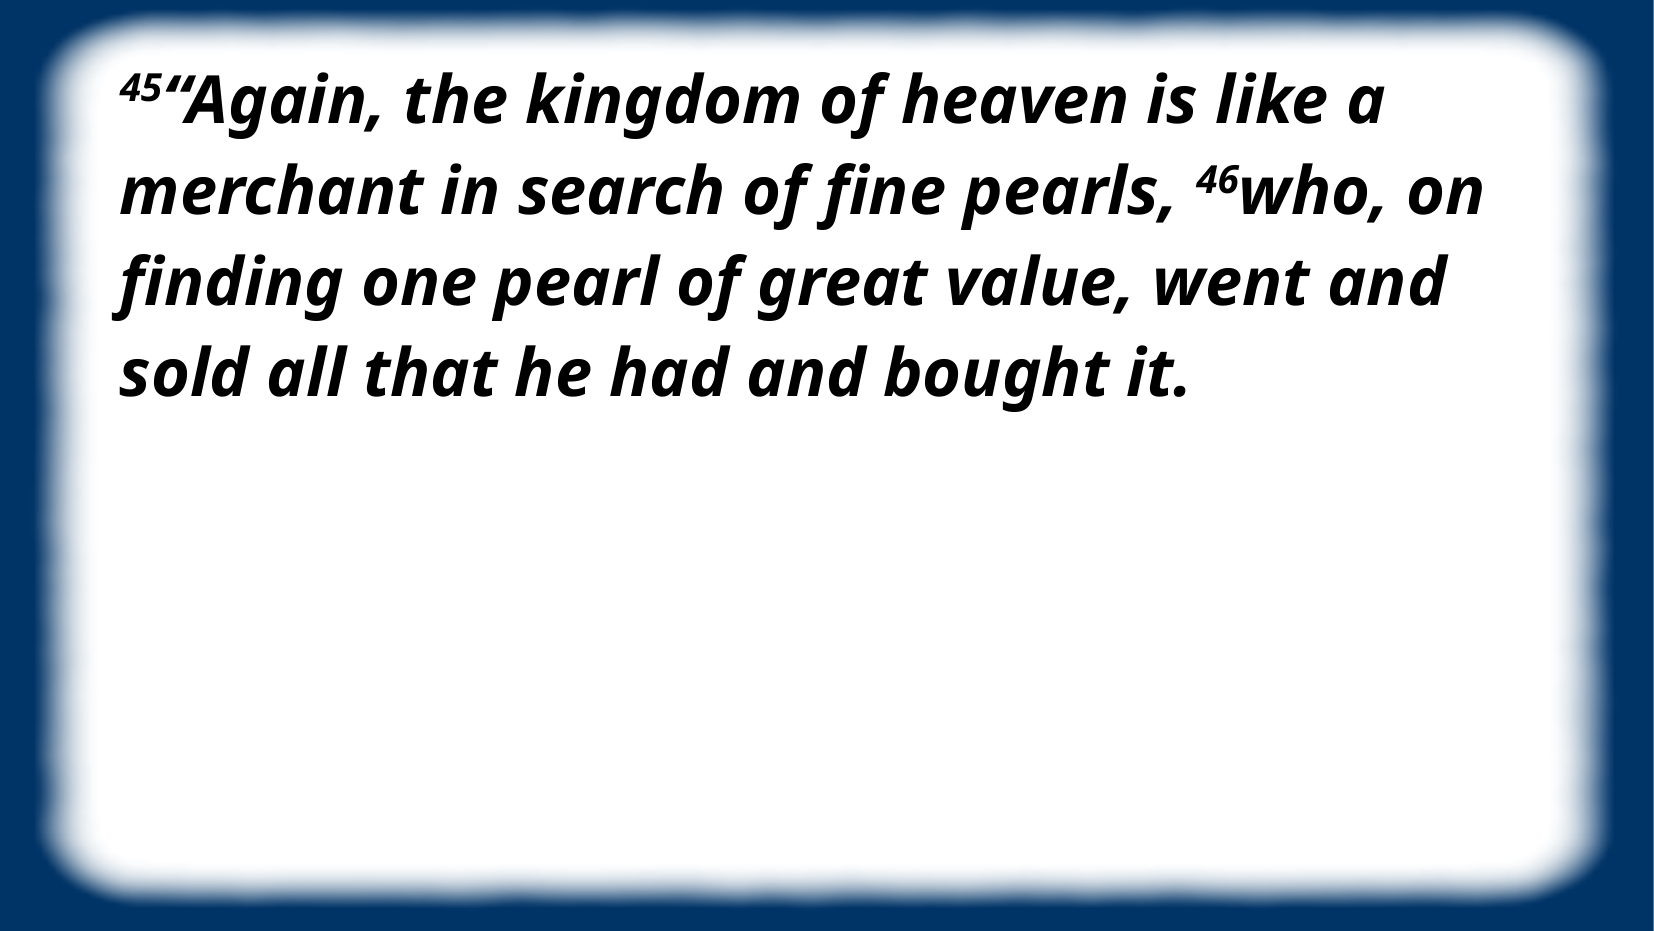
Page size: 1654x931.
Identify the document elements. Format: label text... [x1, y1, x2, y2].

text_box 45“Again, the kingdom of heaven is like a merchant in search of fine pearls, 46who, on finding one pearl of great value, went and sold all that he had and bought it. [105, 45, 1546, 471]
picture [0, 0, 1654, 931]
